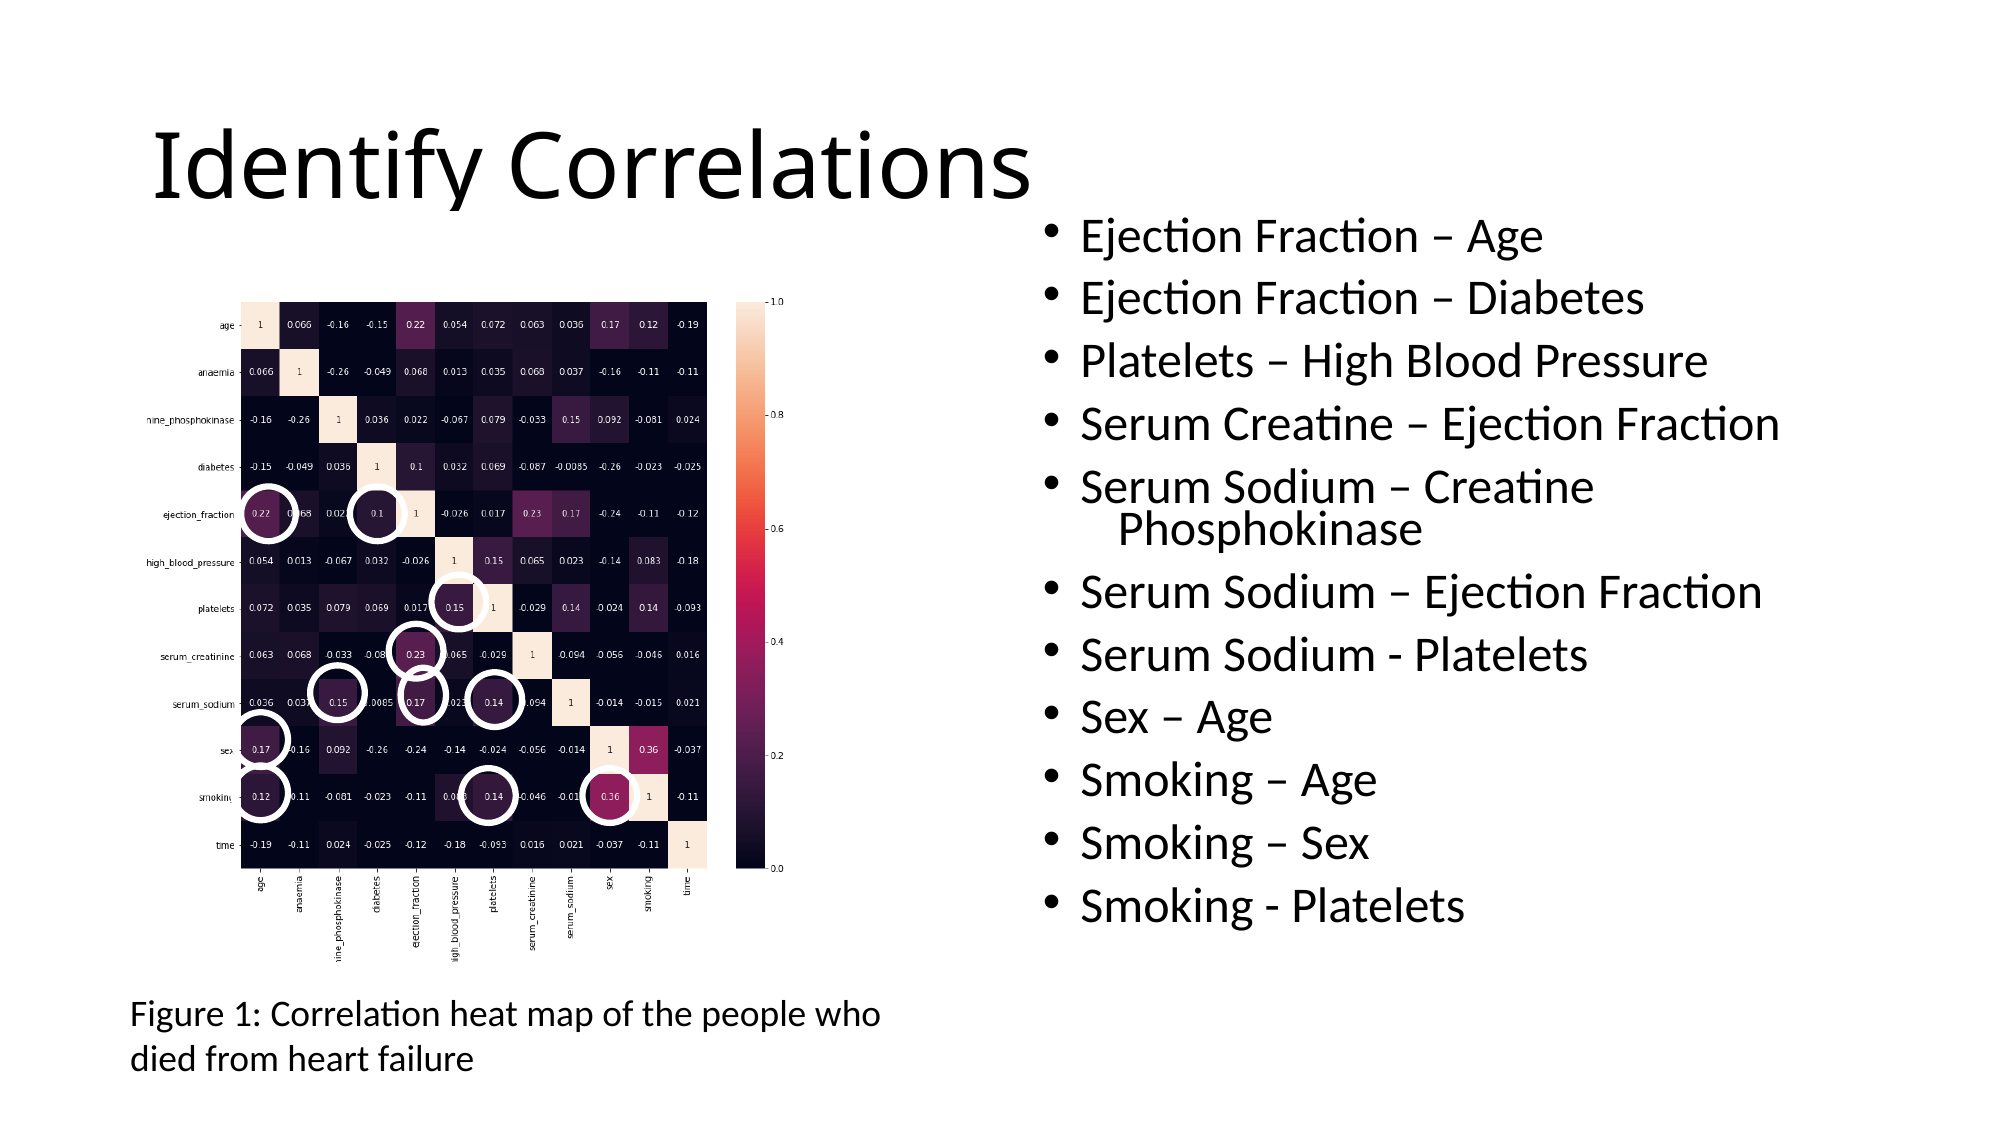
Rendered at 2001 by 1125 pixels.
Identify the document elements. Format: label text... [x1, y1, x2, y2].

list Ejection Fraction – Age Ejection Fraction – Diabetes Platelets – High Blood Pressure Serum Creatine – Ejection Fraction Serum Sodium – Creatine Phosphokinase Serum Sodium – Ejection Fraction Serum Sodium - Platelets Sex – Age Smoking – Age Smoking – Sex Smoking - Platelets [1027, 211, 1878, 982]
picture [147, 211, 898, 962]
text_box Figure 1: Correlation heat map of the people who died from heart failure [115, 981, 898, 1088]
title Identify Correlations [137, 59, 1863, 278]
